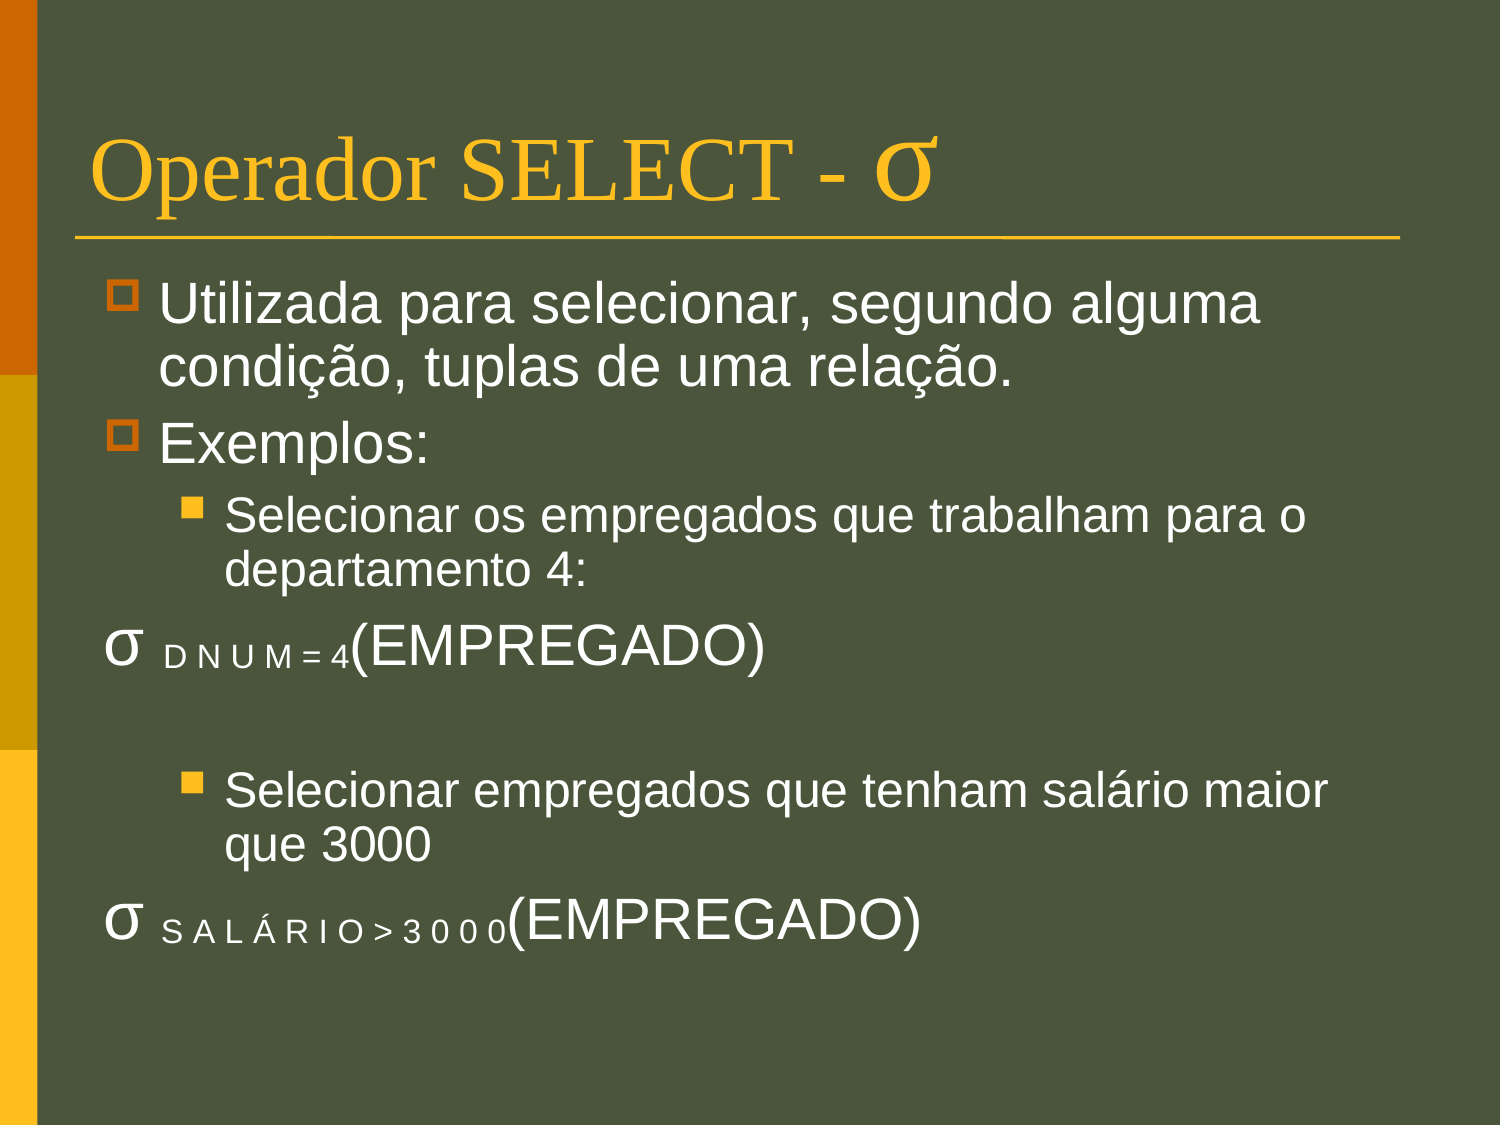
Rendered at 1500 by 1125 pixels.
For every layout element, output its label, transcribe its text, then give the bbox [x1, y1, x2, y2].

list Utilizada para selecionar, segundo alguma condição, tuplas de uma relação. Exemplos: Selecionar os empregados que trabalham para o departamento 4: σ D N U M = 4(EMPREGADO)‏ Selecionar empregados que tenham salário maior que 3000 σ S A L Á R I O > 3 0 0 0(EMPREGADO)‏ [88, 265, 1439, 1009]
title Operador SELECT - σ [75, 45, 1426, 233]
